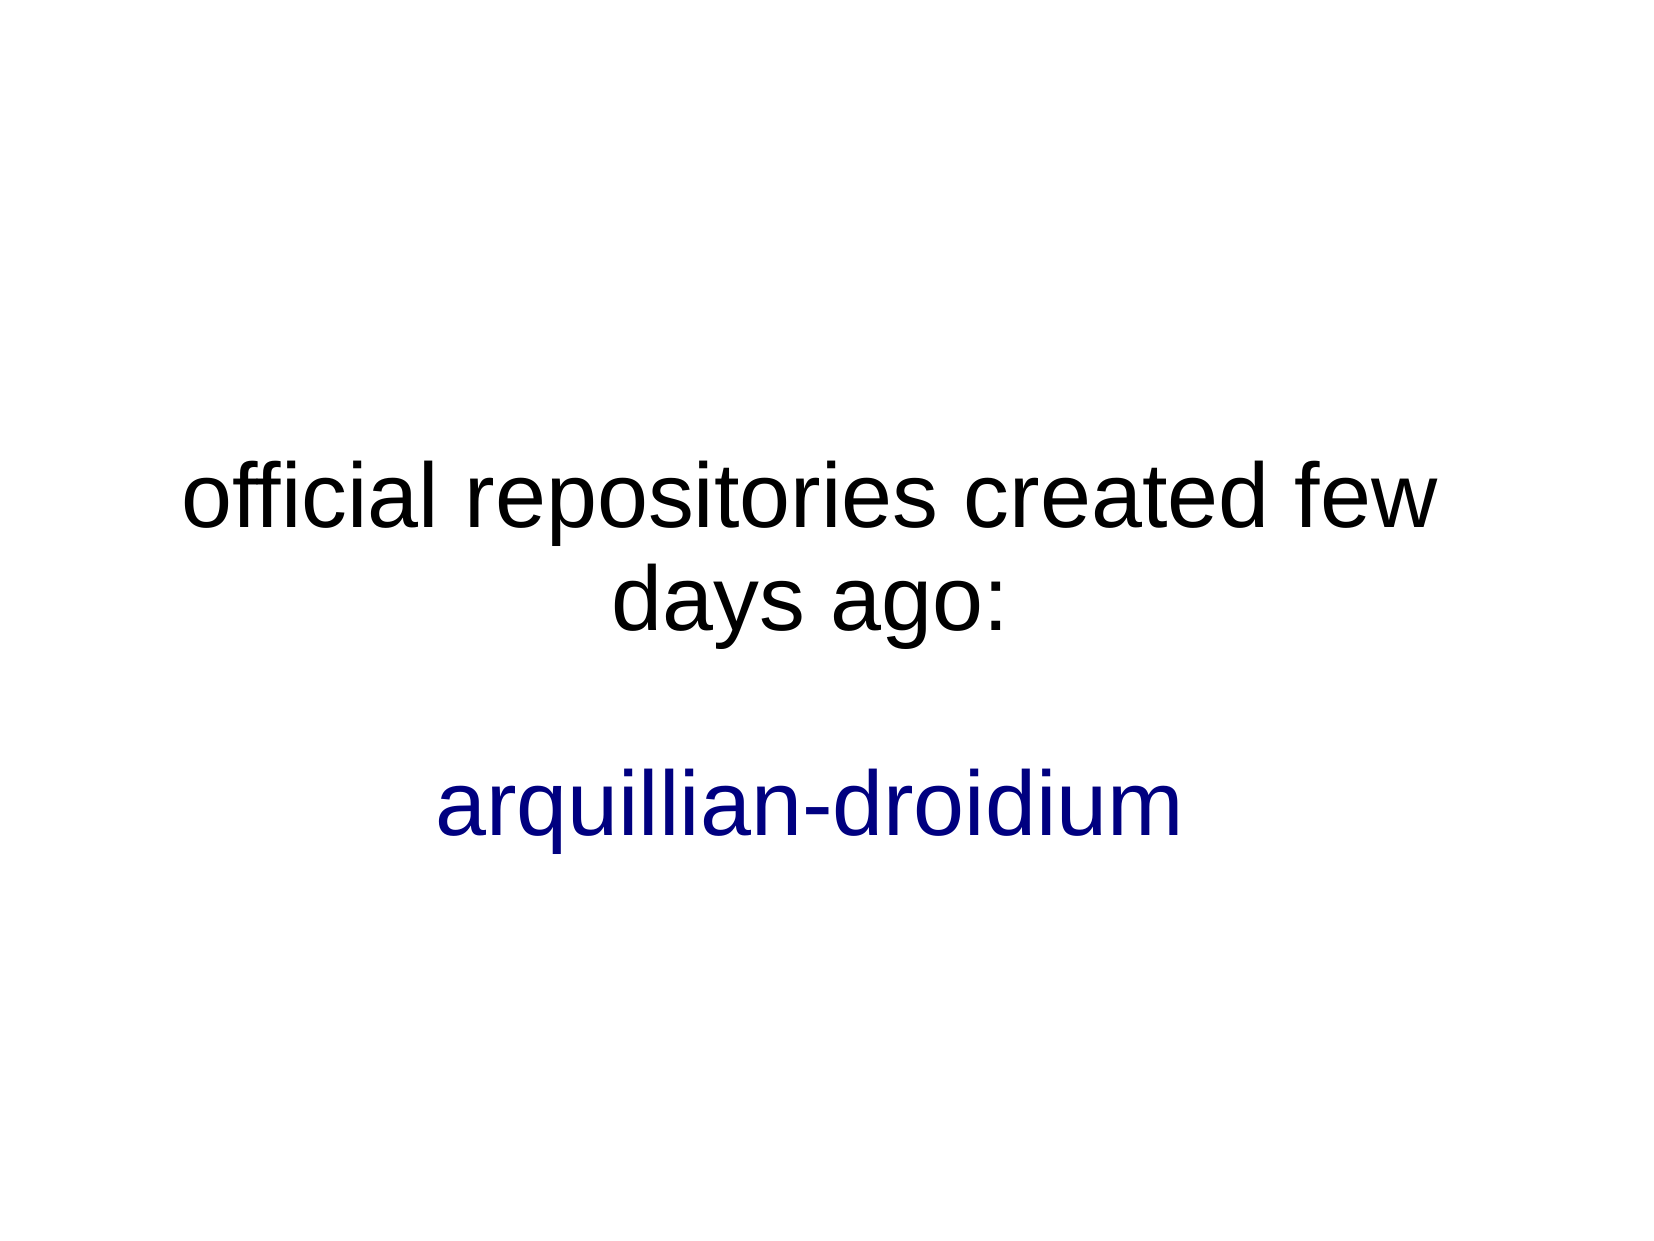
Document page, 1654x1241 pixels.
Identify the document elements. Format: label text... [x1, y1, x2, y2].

subtitle official repositories created few days ago: arquillian-droidium [82, 290, 1538, 1010]
